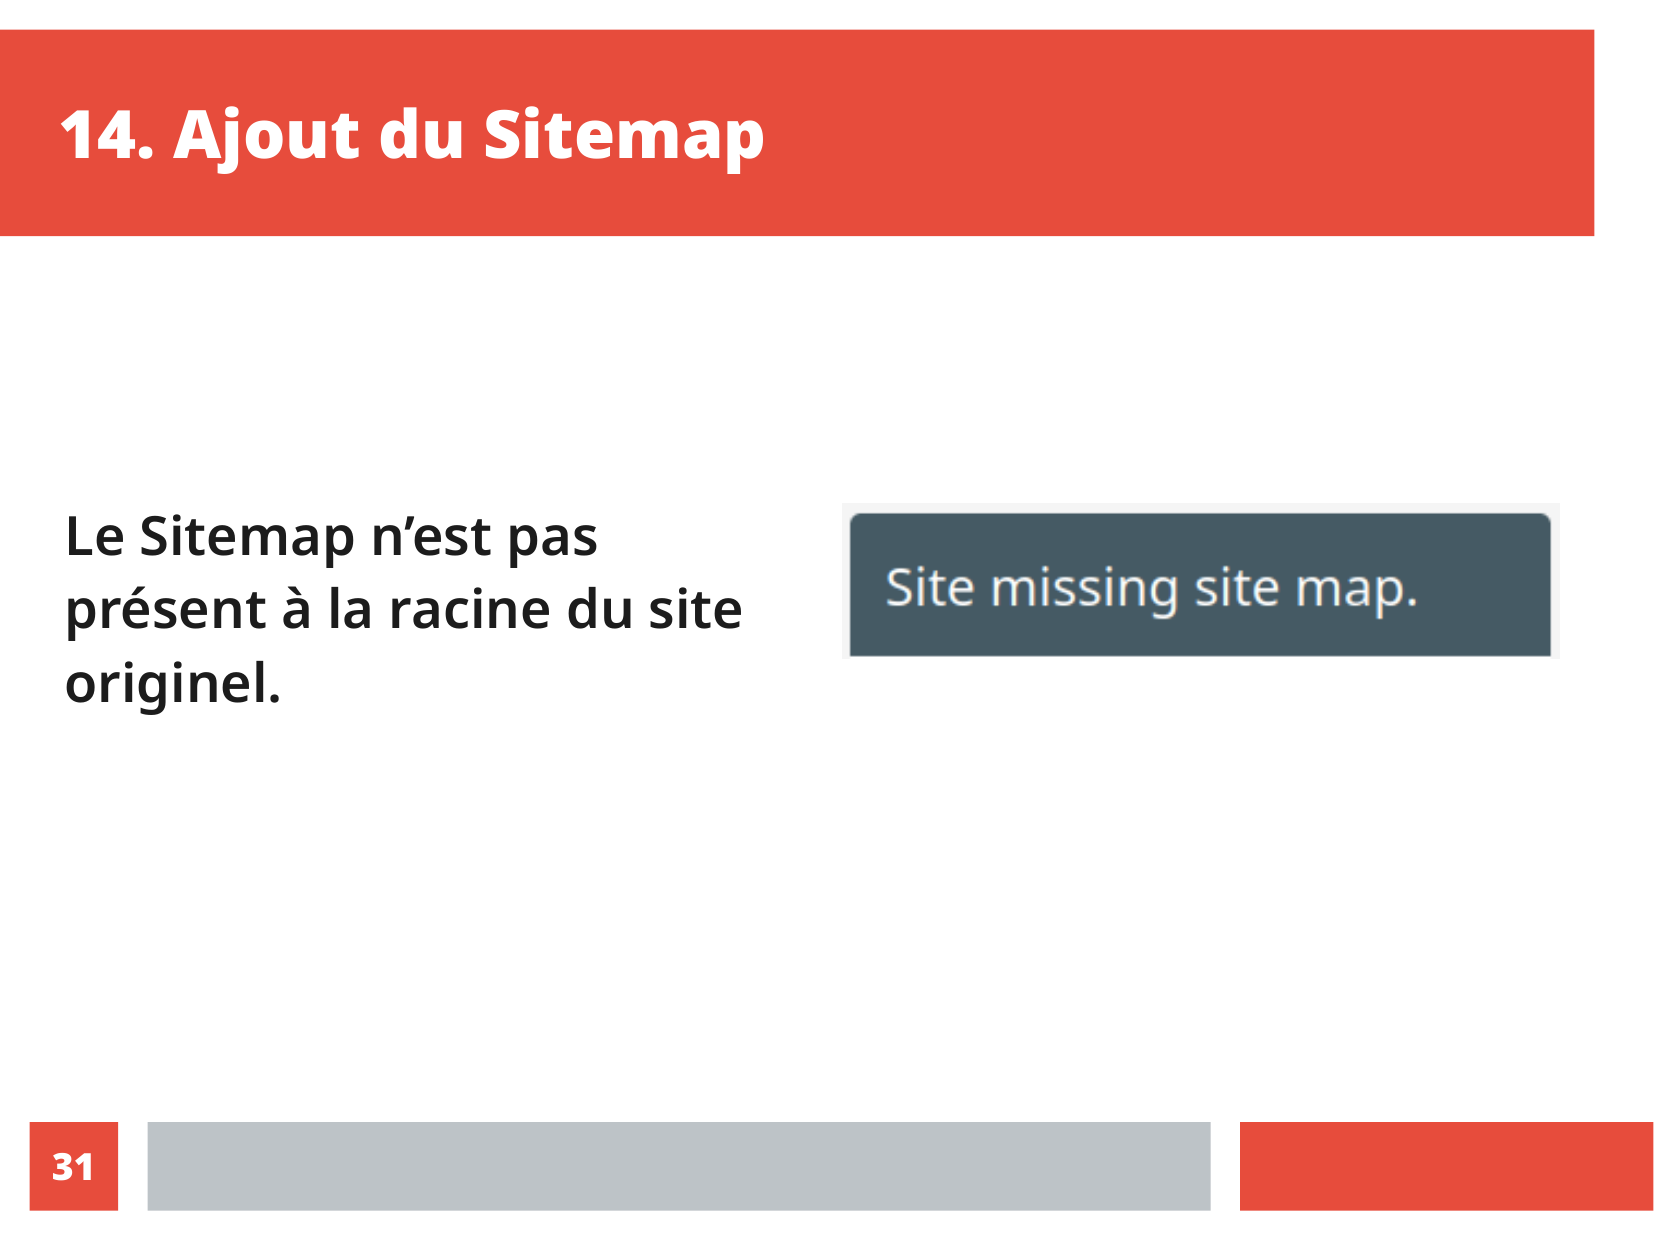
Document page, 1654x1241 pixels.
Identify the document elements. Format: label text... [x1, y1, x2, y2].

picture [842, 503, 1560, 659]
list Le Sitemap n’est pas présent à la racine du site originel. [64, 496, 800, 864]
title 14. Ajout du Sitemap [59, 59, 1595, 207]
